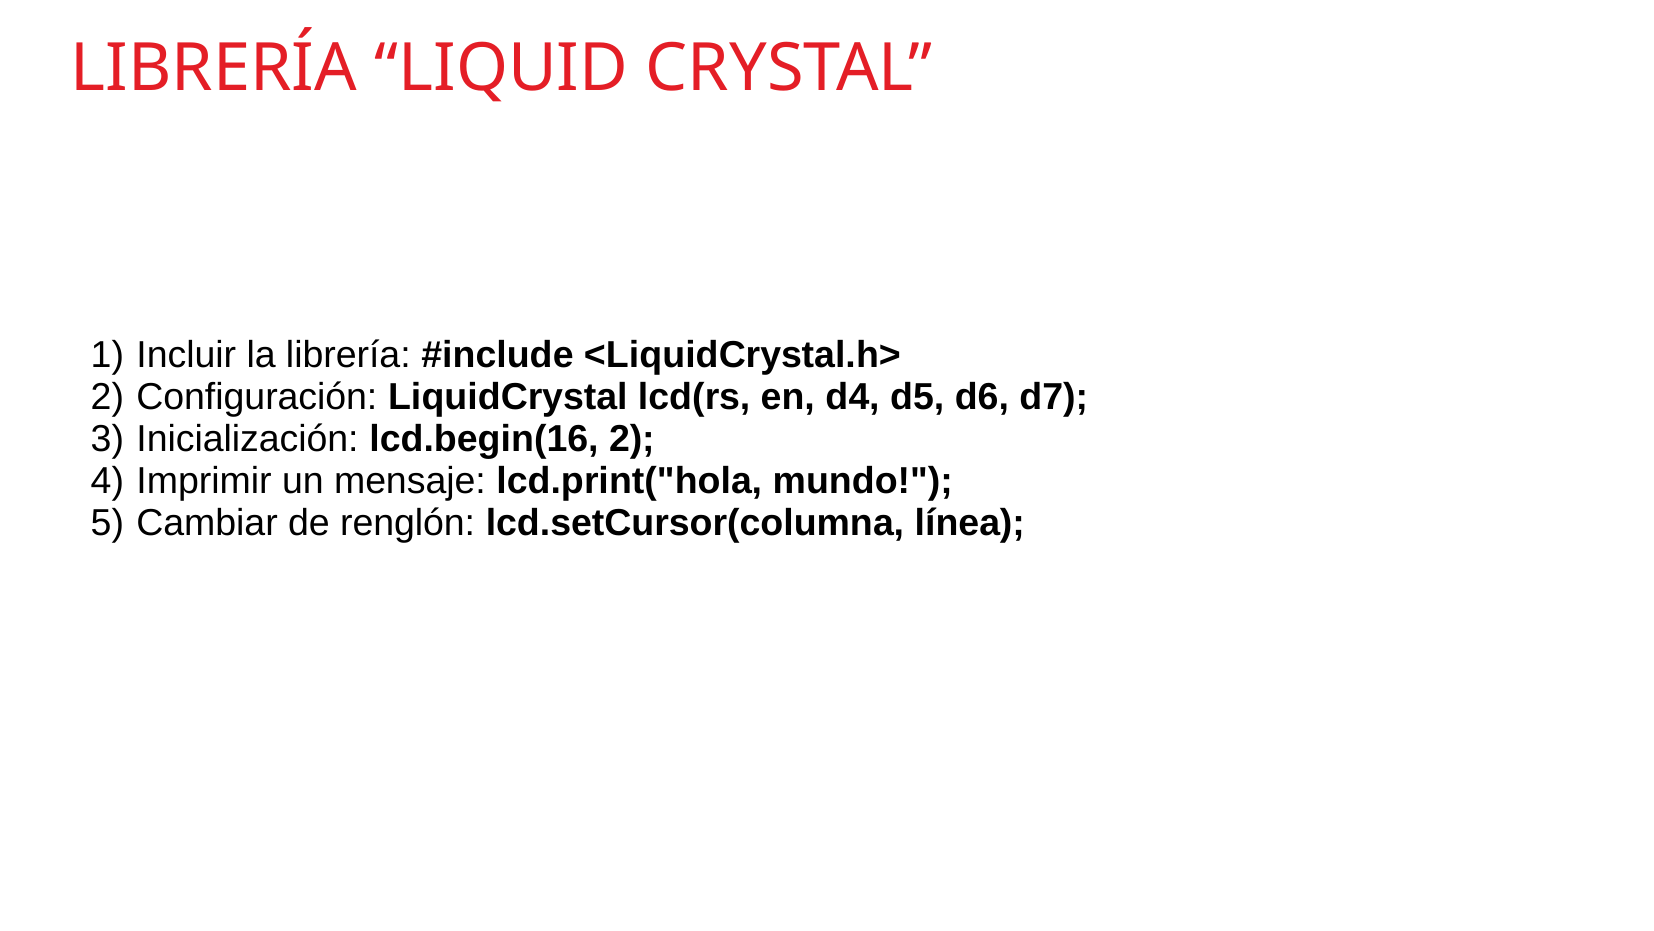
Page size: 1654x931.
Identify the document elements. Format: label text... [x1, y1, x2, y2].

text_box Incluir la librería: #include <LiquidCrystal.h> Configuración: LiquidCrystal lcd(rs, en, d4, d5, d6, d7); Inicialización: lcd.begin(16, 2); Imprimir un mensaje: lcd.print("hola, mundo!"); Cambiar de renglón: lcd.setCursor(columna, línea); [75, 326, 1578, 582]
title LIBRERÍA “LIQUID CRYSTAL” [70, 11, 1347, 118]
